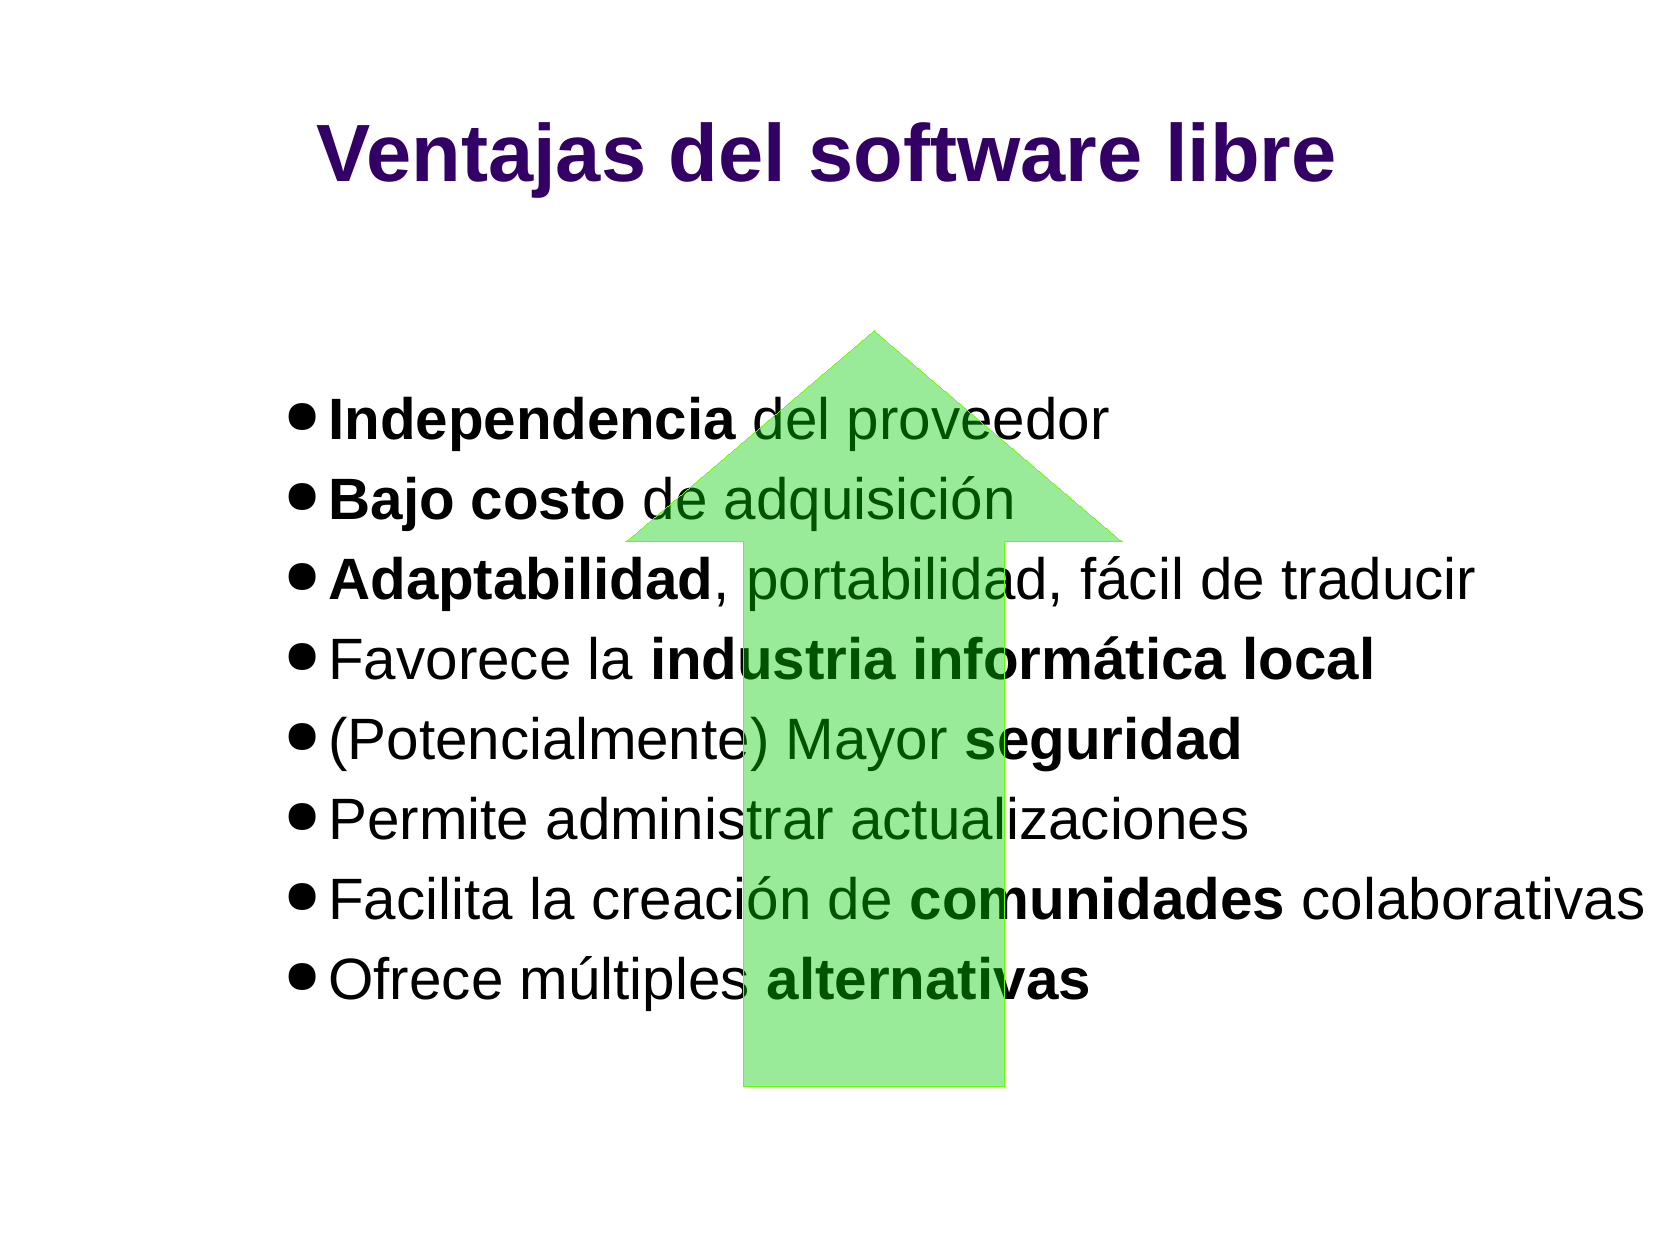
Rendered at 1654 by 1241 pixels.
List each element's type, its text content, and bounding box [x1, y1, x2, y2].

text_box [625, 330, 1123, 1087]
title Ventajas del software libre [82, 49, 1571, 257]
subtitle Independencia del proveedor Bajo costo de adquisición Adaptabilidad, portabilidad, fácil de traducir Favorece la industria informática local (Potencialmente) Mayor seguridad Permite administrar actualizaciones Facilita la creación de comunidades colaborativas Ofrece múltiples alternativas [283, 185, 1654, 1214]
